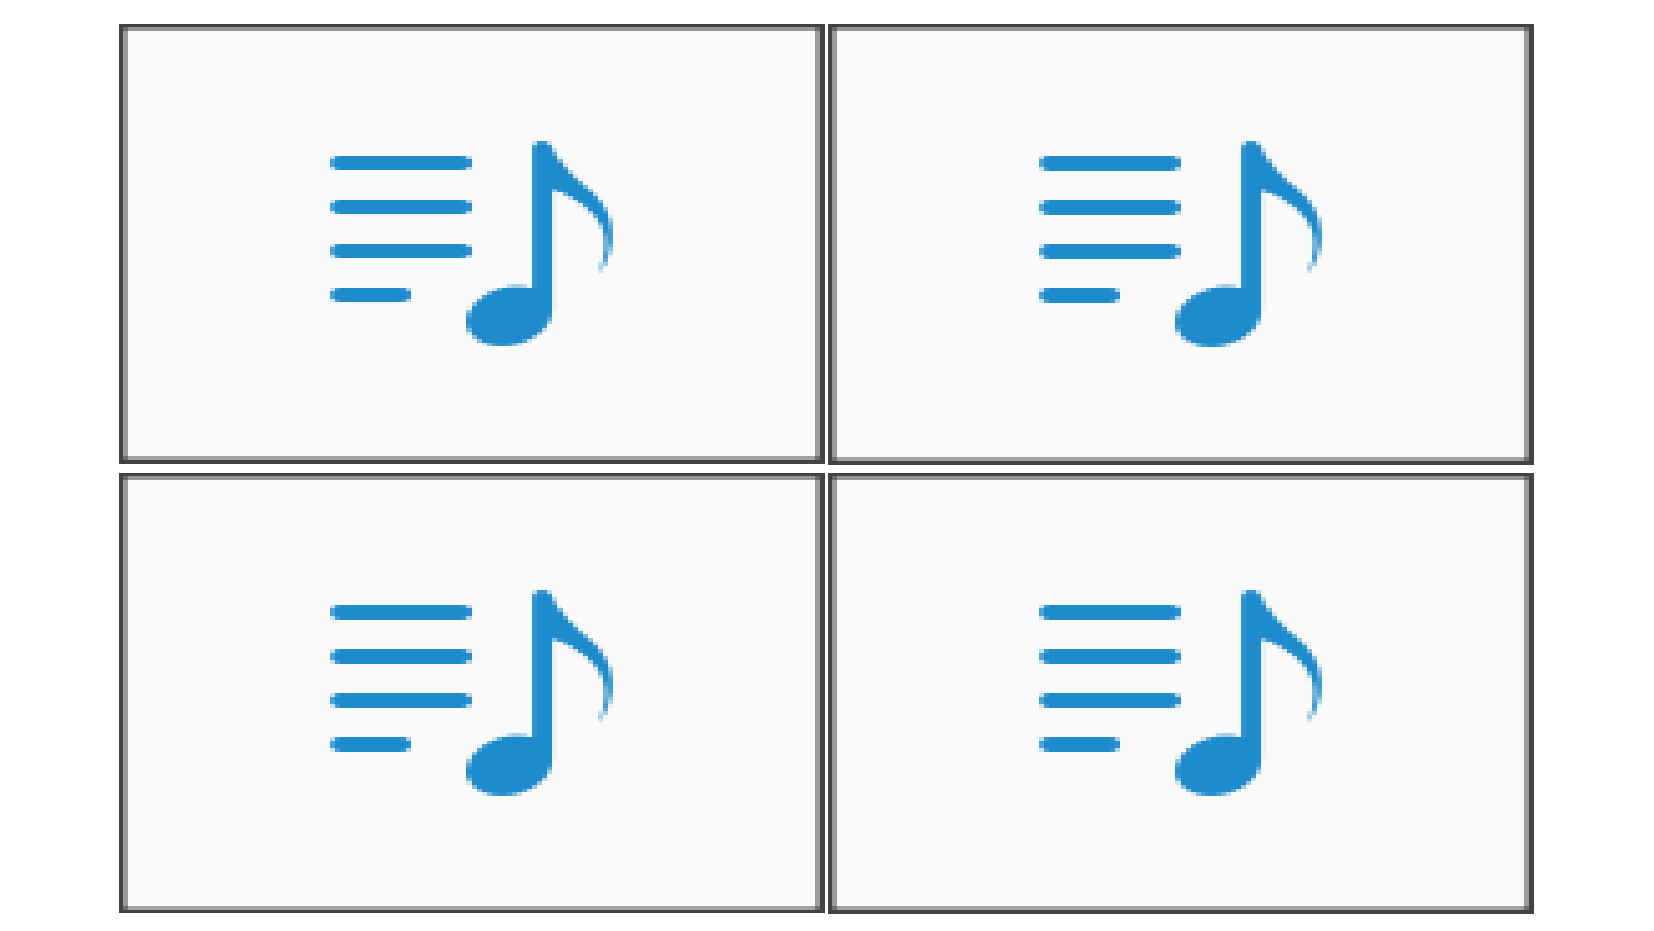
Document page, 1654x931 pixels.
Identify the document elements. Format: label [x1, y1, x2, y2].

text_box [118, 23, 1535, 466]
text_box [118, 472, 1535, 915]
